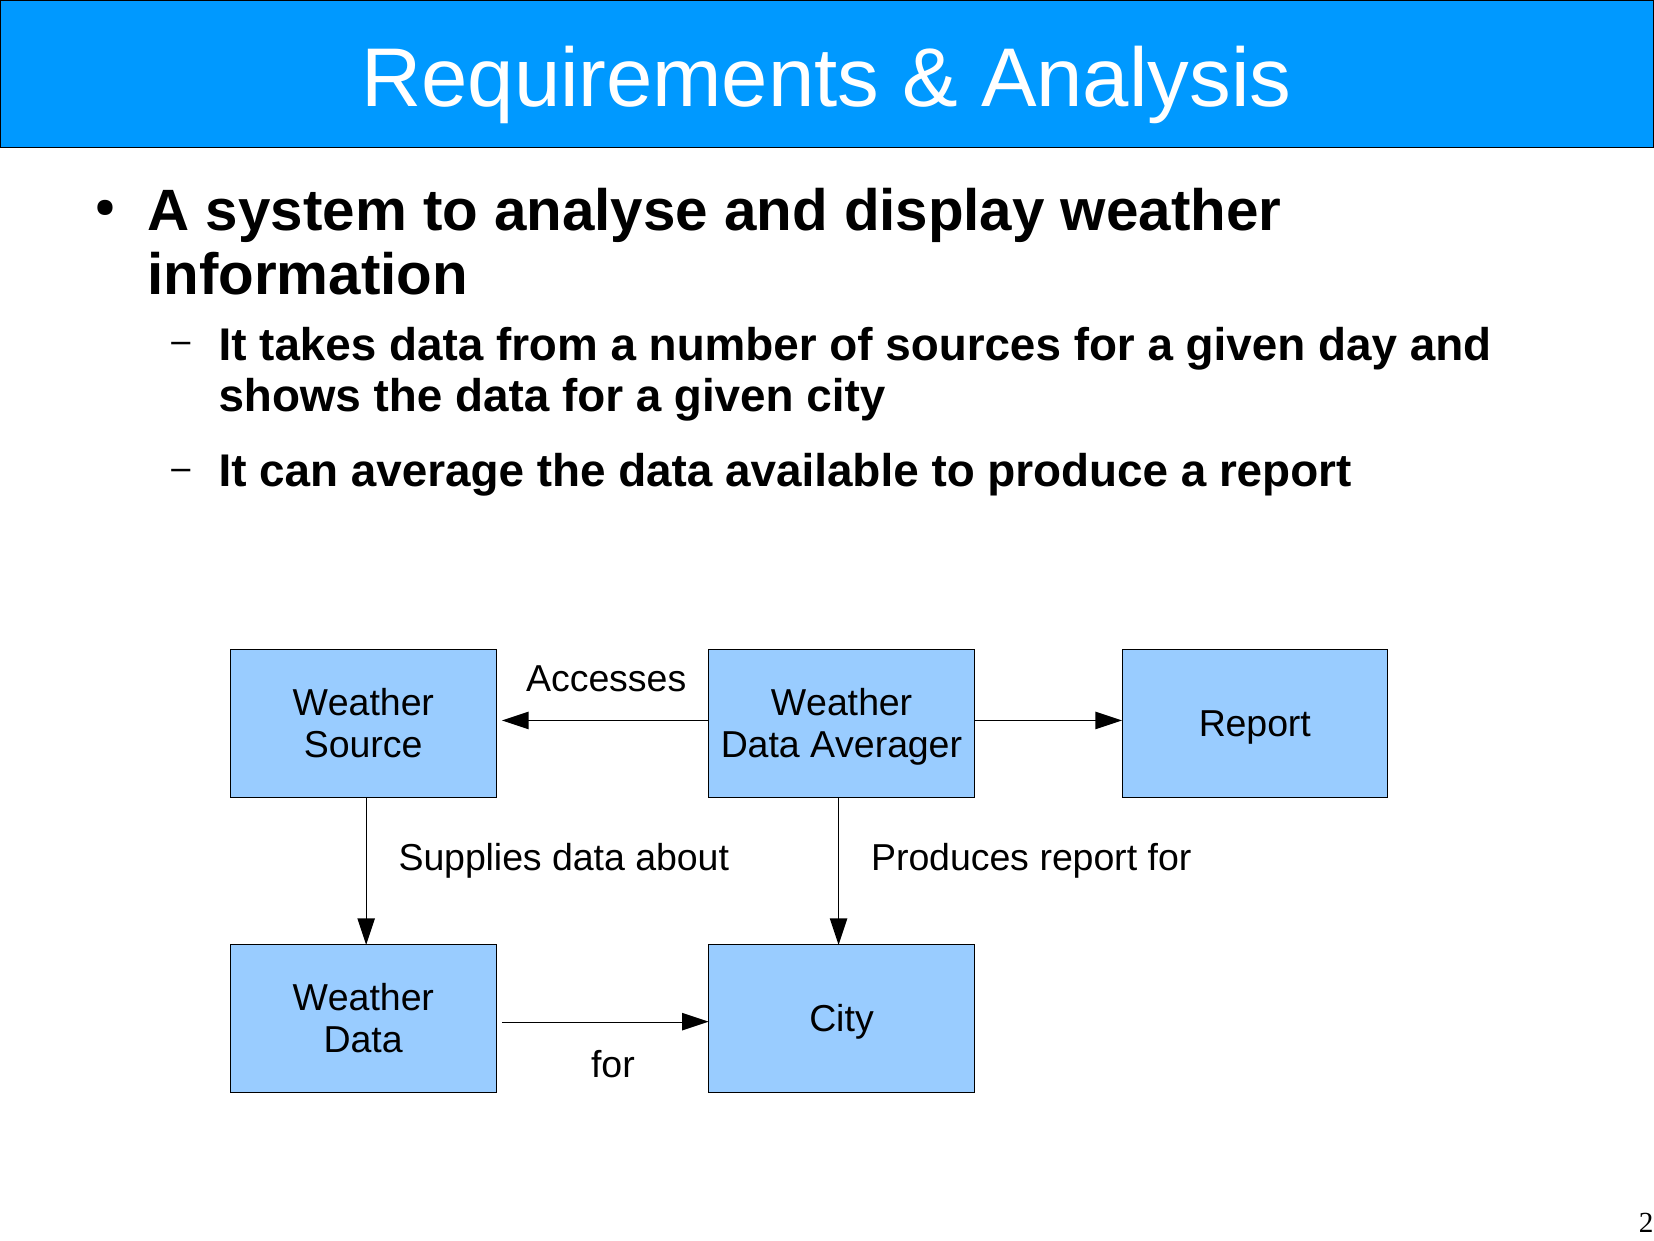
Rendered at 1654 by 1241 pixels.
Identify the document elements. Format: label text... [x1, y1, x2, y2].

text_box for [576, 1035, 650, 1093]
text_box City [708, 944, 975, 1093]
list A system to analyse and display weather information It takes data from a number of sources for a given day and shows the data for a given city It can average the data available to produce a report [76, 177, 1565, 1196]
text_box Weather Data [230, 944, 497, 1093]
title Requirements & Analysis [82, 21, 1571, 135]
text_box Supplies data about [383, 829, 744, 886]
text_box Weather Data Averager [708, 649, 975, 798]
text_box Weather Source [230, 649, 497, 798]
text_box Accesses [511, 649, 702, 707]
text_box Produces report for [856, 829, 1207, 886]
text_box Report [1122, 649, 1388, 798]
